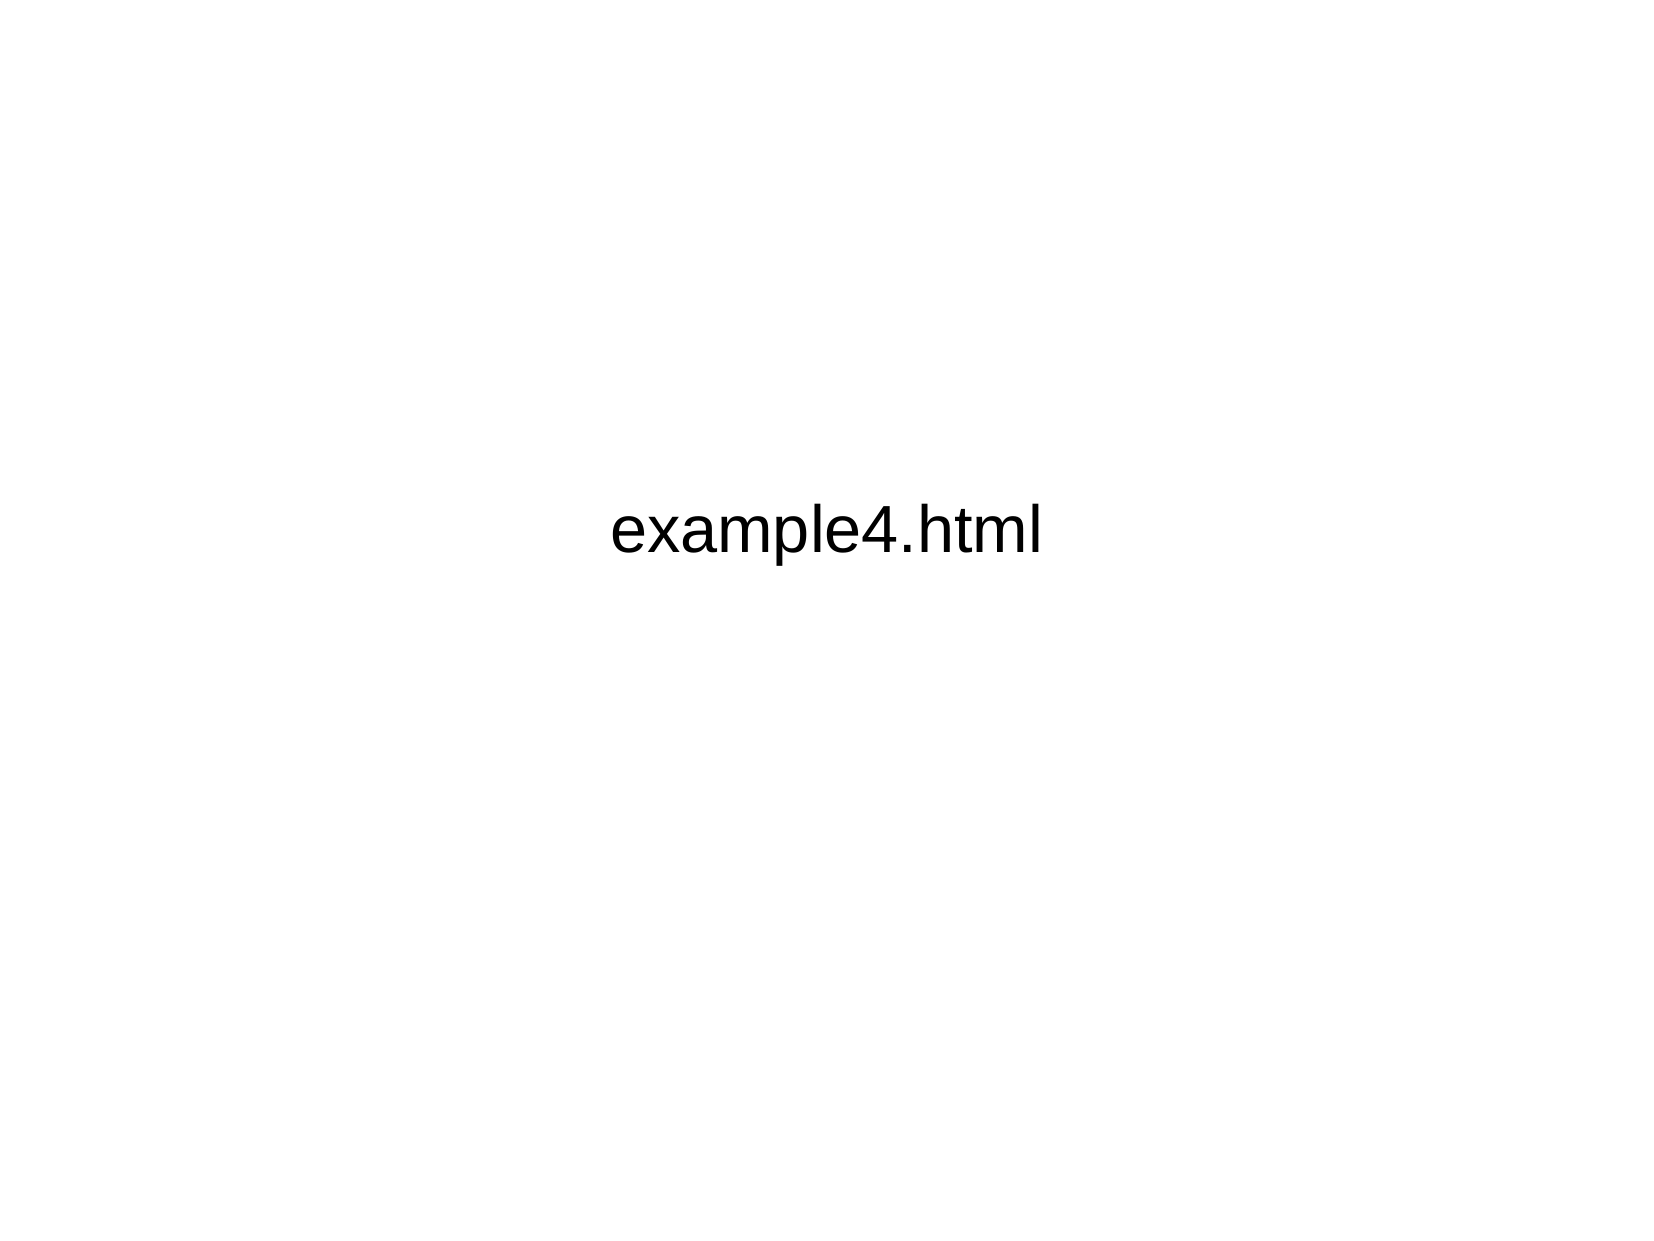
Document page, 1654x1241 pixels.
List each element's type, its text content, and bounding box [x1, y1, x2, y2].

subtitle example4.html [82, 49, 1571, 1010]
